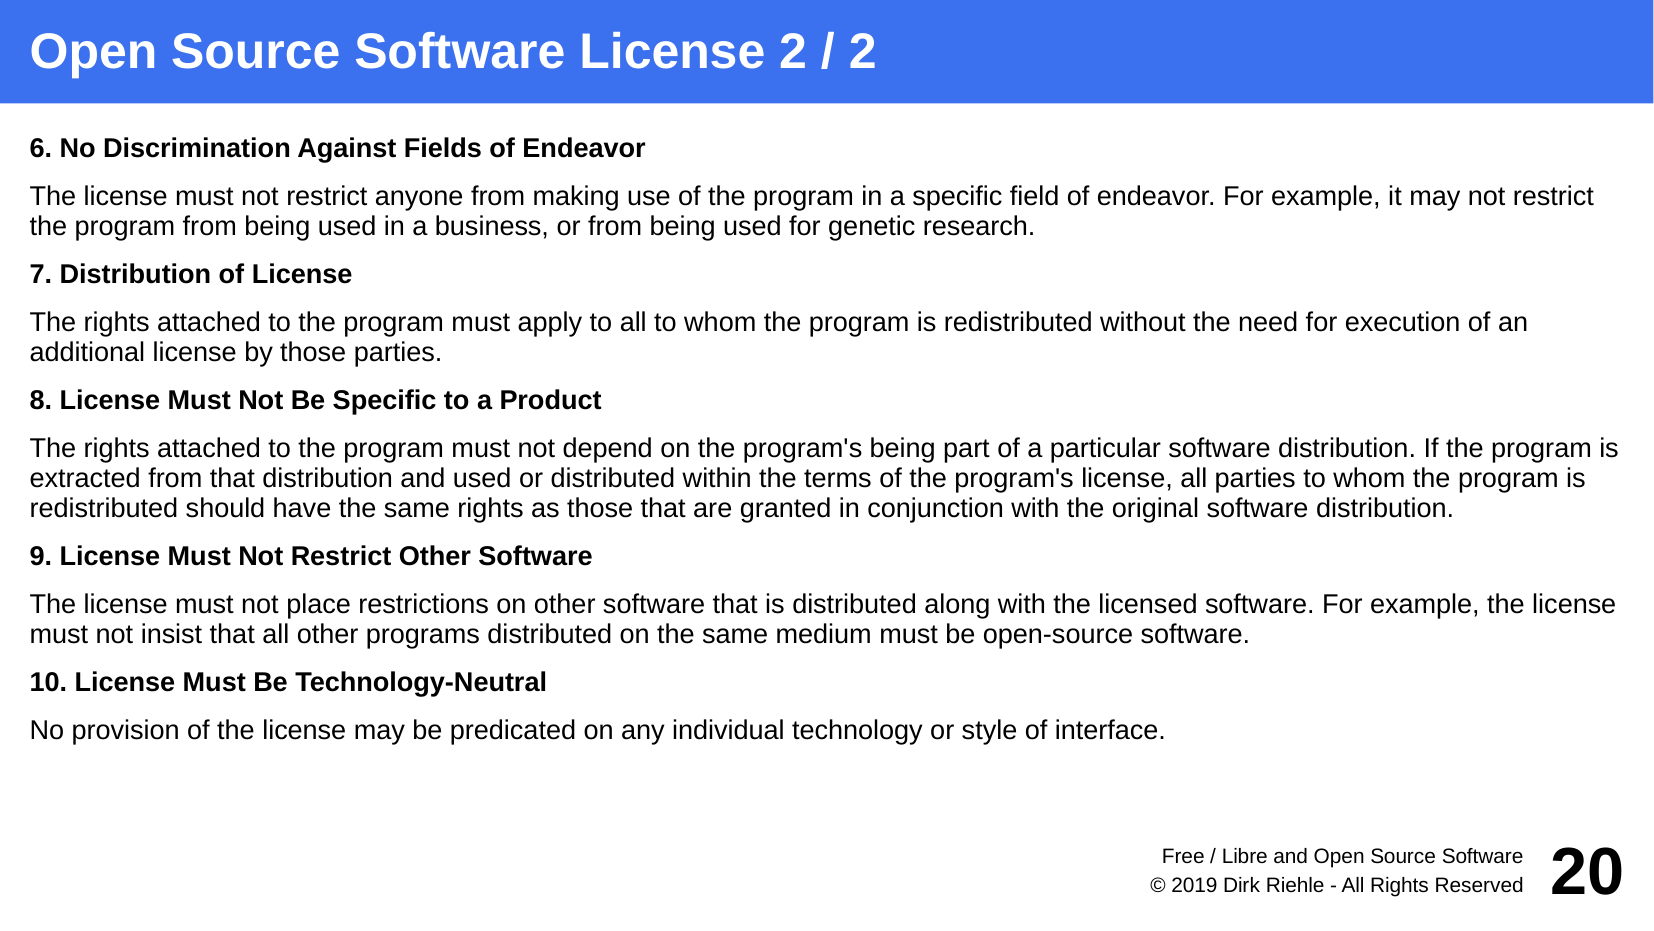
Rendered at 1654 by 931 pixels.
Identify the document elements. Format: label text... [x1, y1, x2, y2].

title Open Source Software License 2 / 2 [0, 0, 1654, 104]
list 6. No Discrimination Against Fields of Endeavor The license must not restrict anyone from making use of the program in a specific field of endeavor. For example, it may not restrict the program from being used in a business, or from being used for genetic research. 7. Distribution of License The rights attached to the program must apply to all to whom the program is redistributed without the need for execution of an additional license by those parties. 8. License Must Not Be Specific to a Product The rights attached to the program must not depend on the program's being part of a particular software distribution. If the program is extracted from that distribution and used or distributed within the terms of the program's license, all parties to whom the program is redistributed should have the same rights as those that are granted in conjunction with the original software distribution. 9. License Must Not Restrict Other Software The license must not place restrictions on other software that is distributed along with the licensed software. For example, the license must not insist that all other programs distributed on the same medium must be open-source software. 10. License Must Be Technology-Neutral No provision of the license may be predicated on any individual technology or style of interface. [29, 132, 1625, 813]
